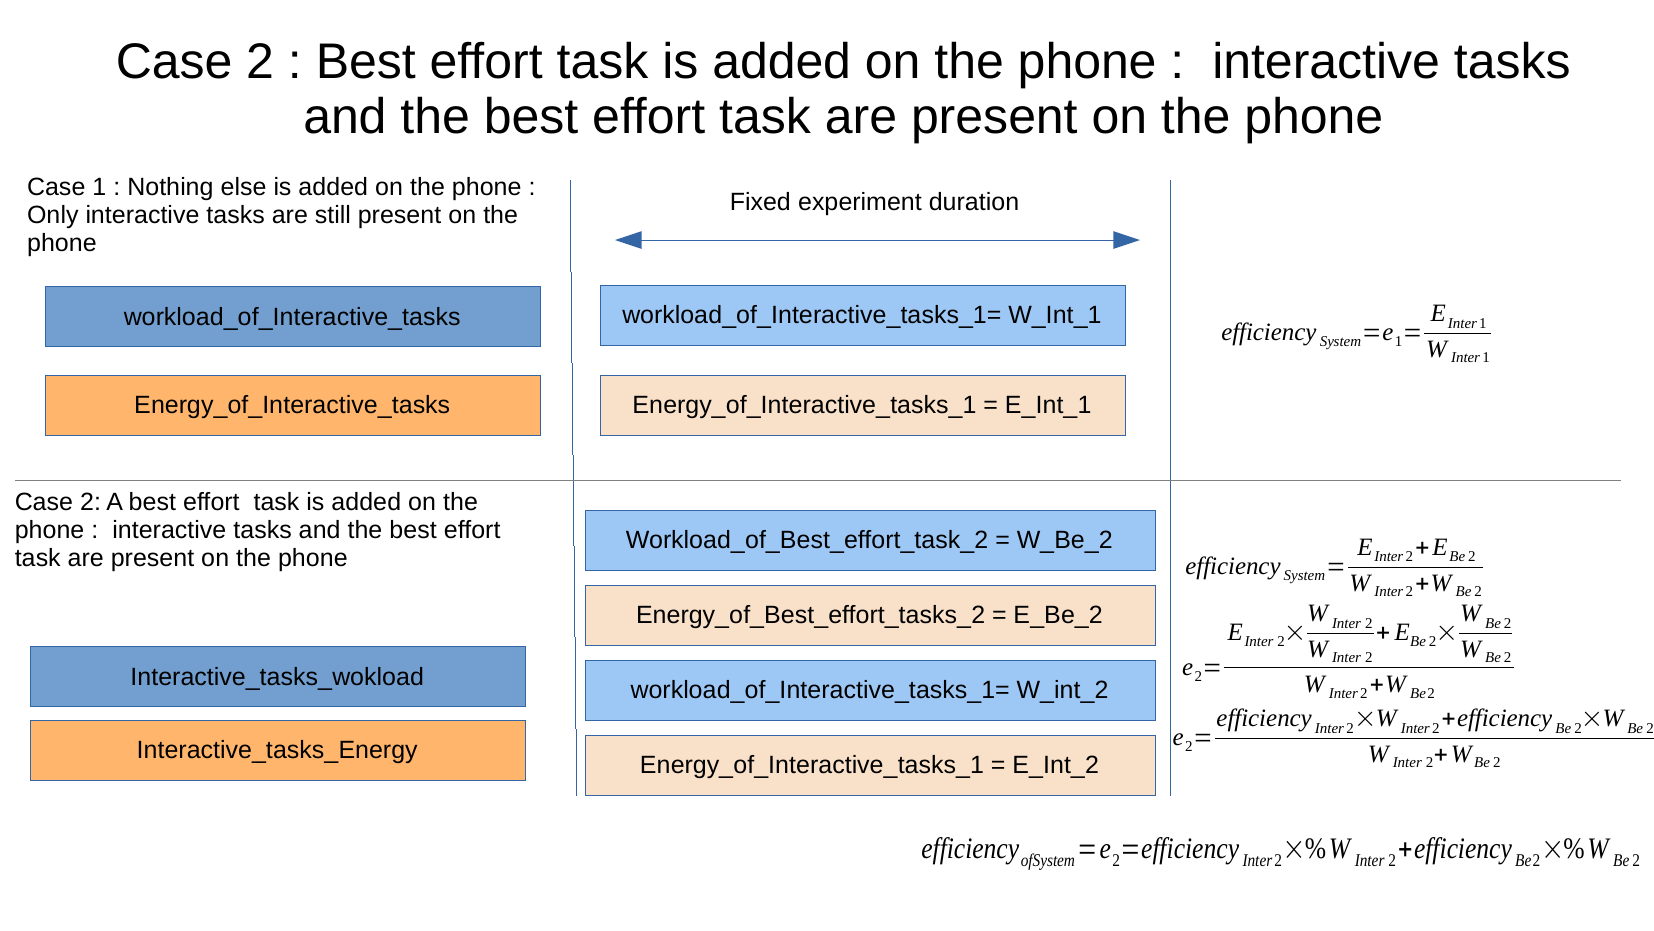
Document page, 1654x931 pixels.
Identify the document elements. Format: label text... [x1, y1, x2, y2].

text_box Energy_of_Best_effort_tasks_2 = E_Be_2 [585, 585, 1156, 646]
text_box Fixed experiment duration [715, 180, 1036, 223]
chart [1166, 705, 1654, 772]
text_box Energy_of_Interactive_tasks [45, 375, 541, 436]
chart [915, 832, 1646, 871]
chart [1215, 300, 1499, 367]
chart [1175, 533, 1522, 702]
text_box Case 2: A best effort task is added on the phone : interactive tasks and the best effort task are present on the phone [0, 480, 543, 602]
text_box Energy_of_Interactive_tasks_1 = E_Int_1 [600, 375, 1126, 436]
text_box Case 1 : Nothing else is added on the phone : Only interactive tasks are still present on the phone [12, 165, 556, 287]
text_box workload_of_Interactive_tasks_1= W_int_2 [585, 660, 1156, 721]
text_box Interactive_tasks_wokload [30, 646, 526, 707]
text_box Interactive_tasks_Energy [30, 720, 526, 781]
text_box workload_of_Interactive_tasks_1= W_Int_1 [600, 285, 1126, 346]
text_box Workload_of_Best_effort_task_2 = W_Be_2 [585, 510, 1156, 571]
text_box workload_of_Interactive_tasks [45, 287, 541, 347]
title Case 2 : Best effort task is added on the phone : interactive tasks and the best effort task are present on the phone [112, 27, 1576, 151]
text_box Energy_of_Interactive_tasks_1 = E_Int_2 [585, 735, 1156, 796]
